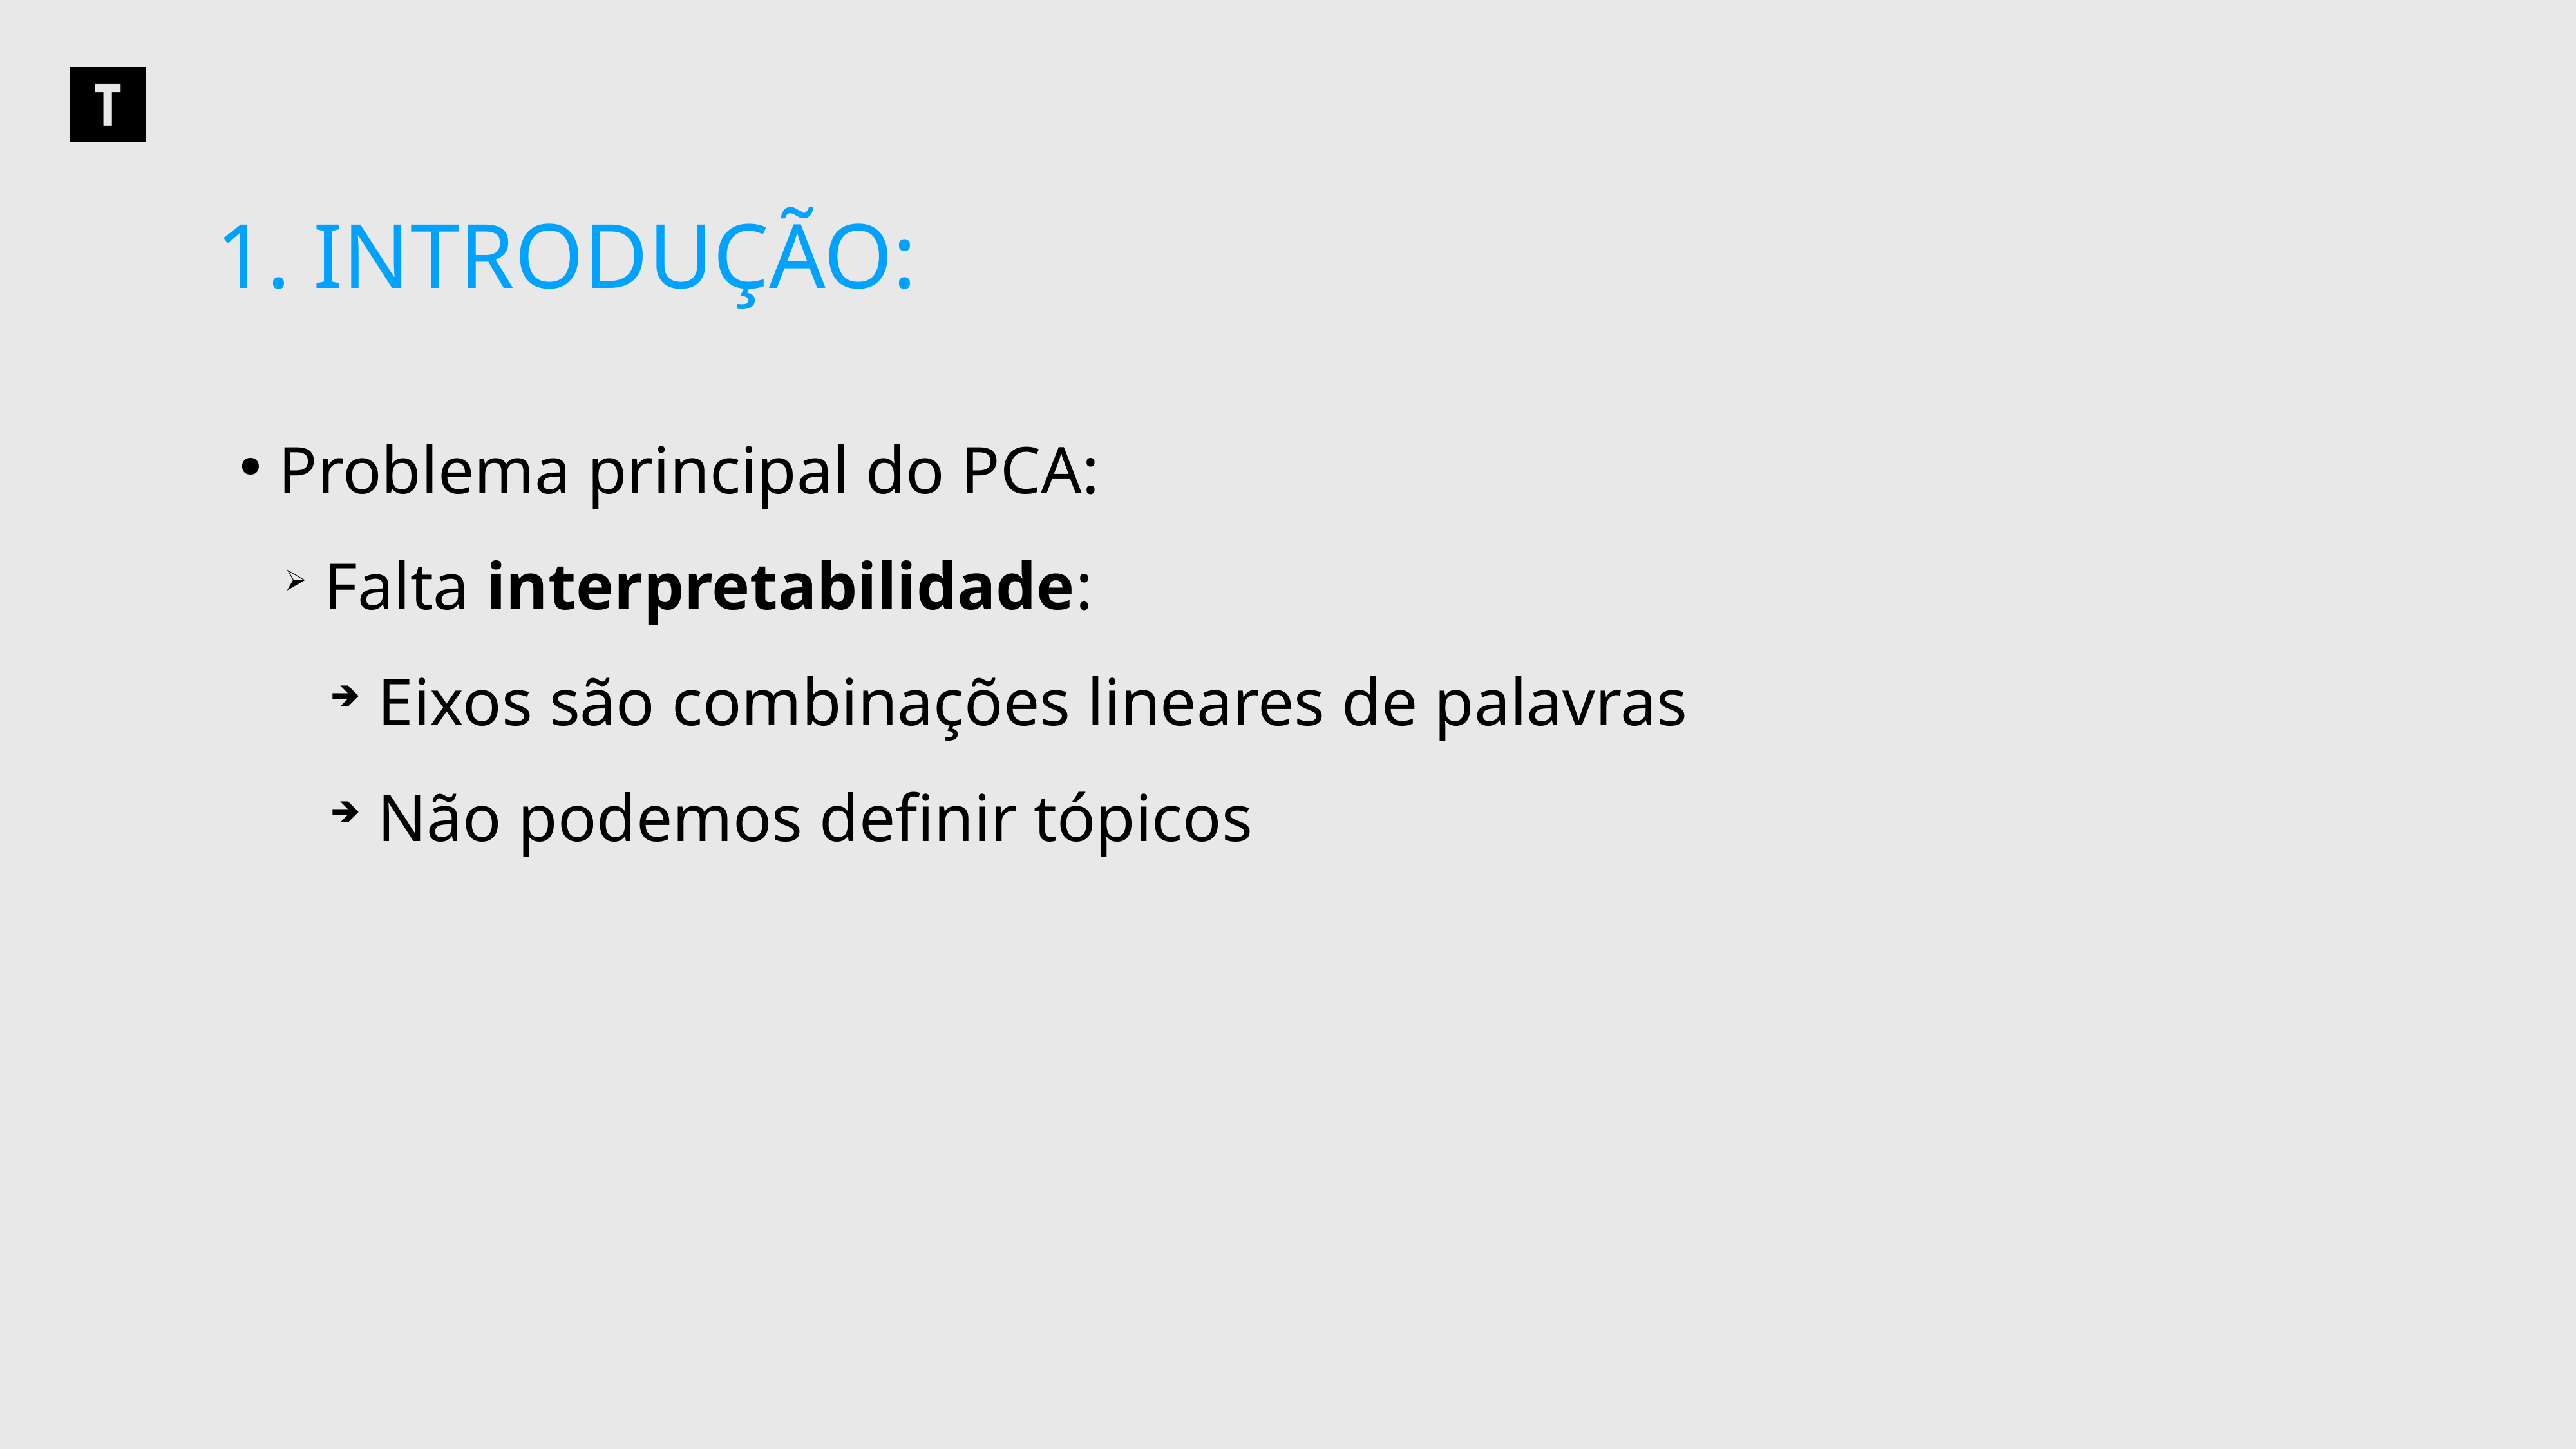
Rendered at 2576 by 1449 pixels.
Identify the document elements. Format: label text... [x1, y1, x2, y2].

text_box Problema principal do PCA: Falta interpretabilidade: Eixos são combinações lineares de palavras Não podemos definir tópicos [211, 385, 2199, 589]
picture [70, 67, 146, 142]
text_box 1. INTRODUÇÃO: [211, 194, 1719, 312]
